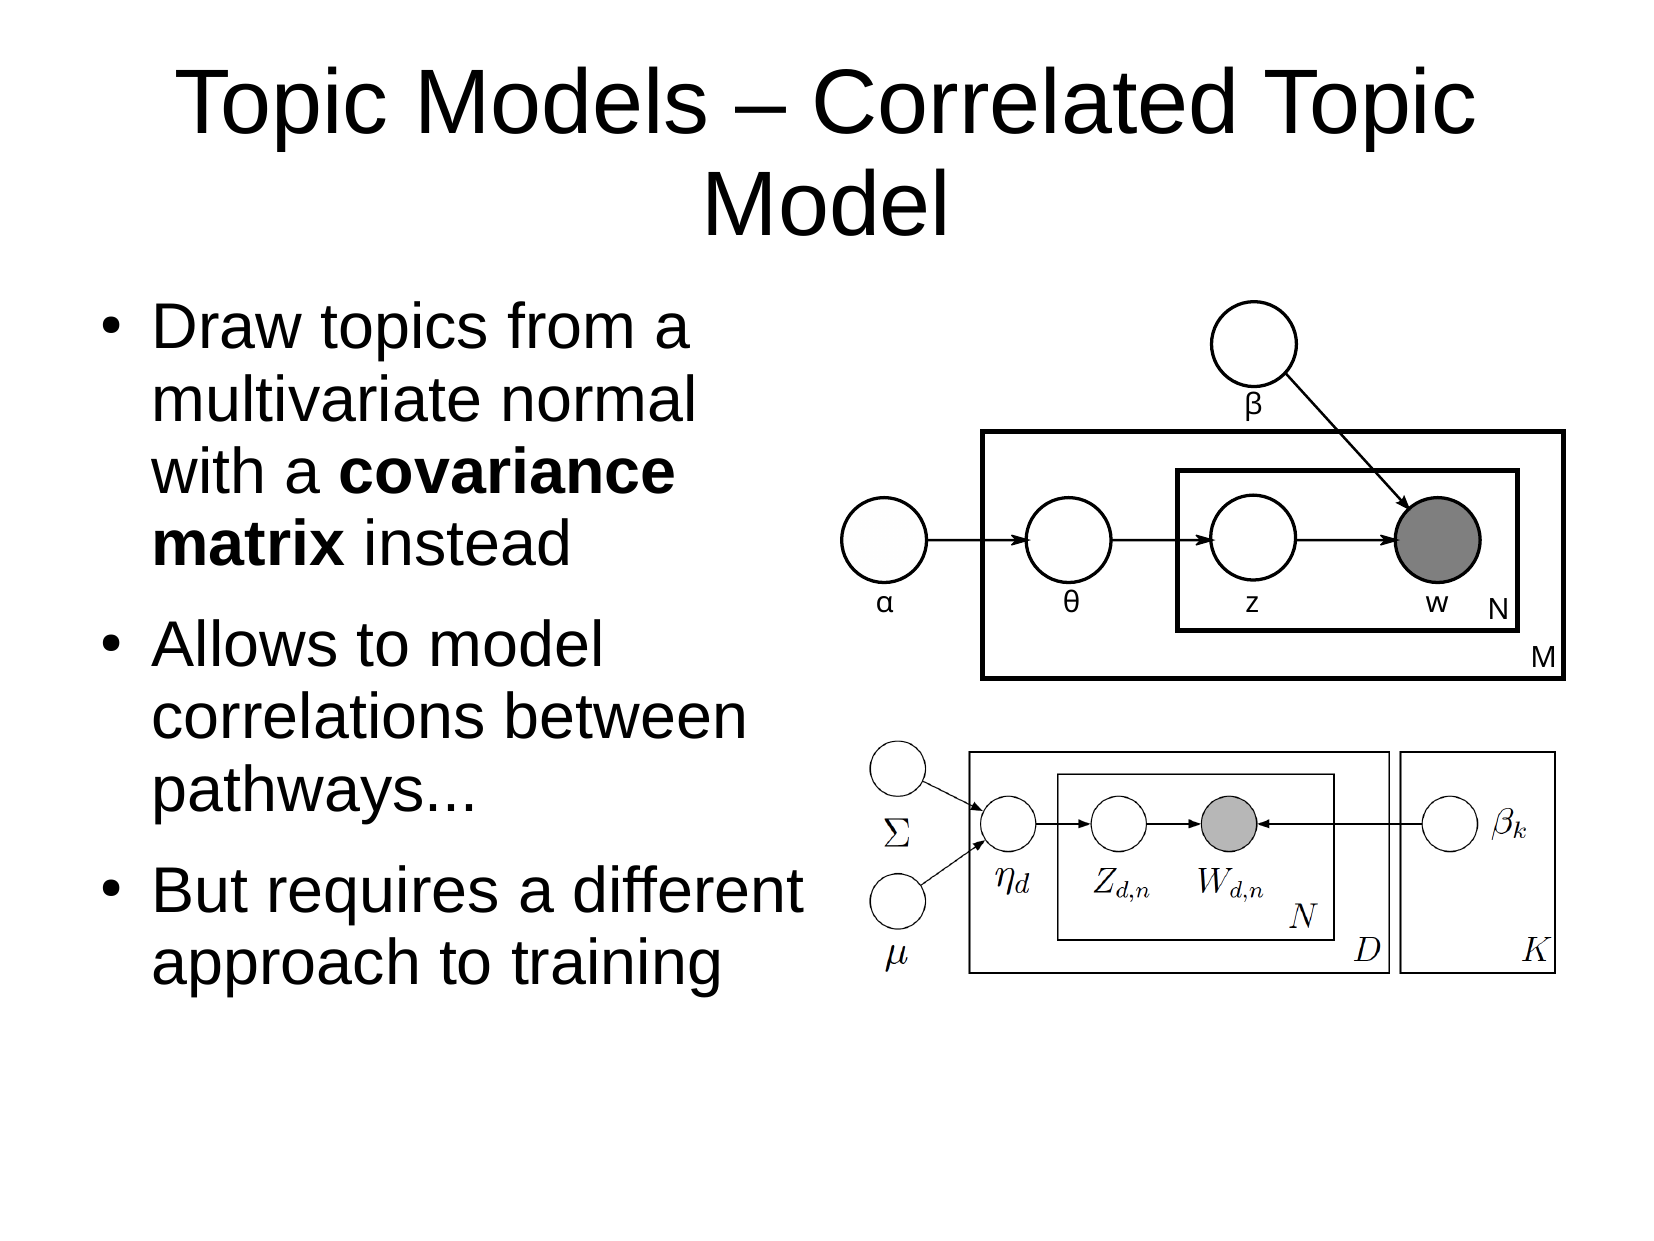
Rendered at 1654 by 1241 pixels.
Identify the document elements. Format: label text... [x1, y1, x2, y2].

title Topic Models – Correlated Topic Model [82, 49, 1571, 257]
picture [840, 300, 1567, 681]
list Draw topics from a multivariate normal with a covariance matrix instead Allows to model correlations between pathways... But requires a different approach to training [82, 290, 809, 1010]
picture [848, 722, 1576, 991]
